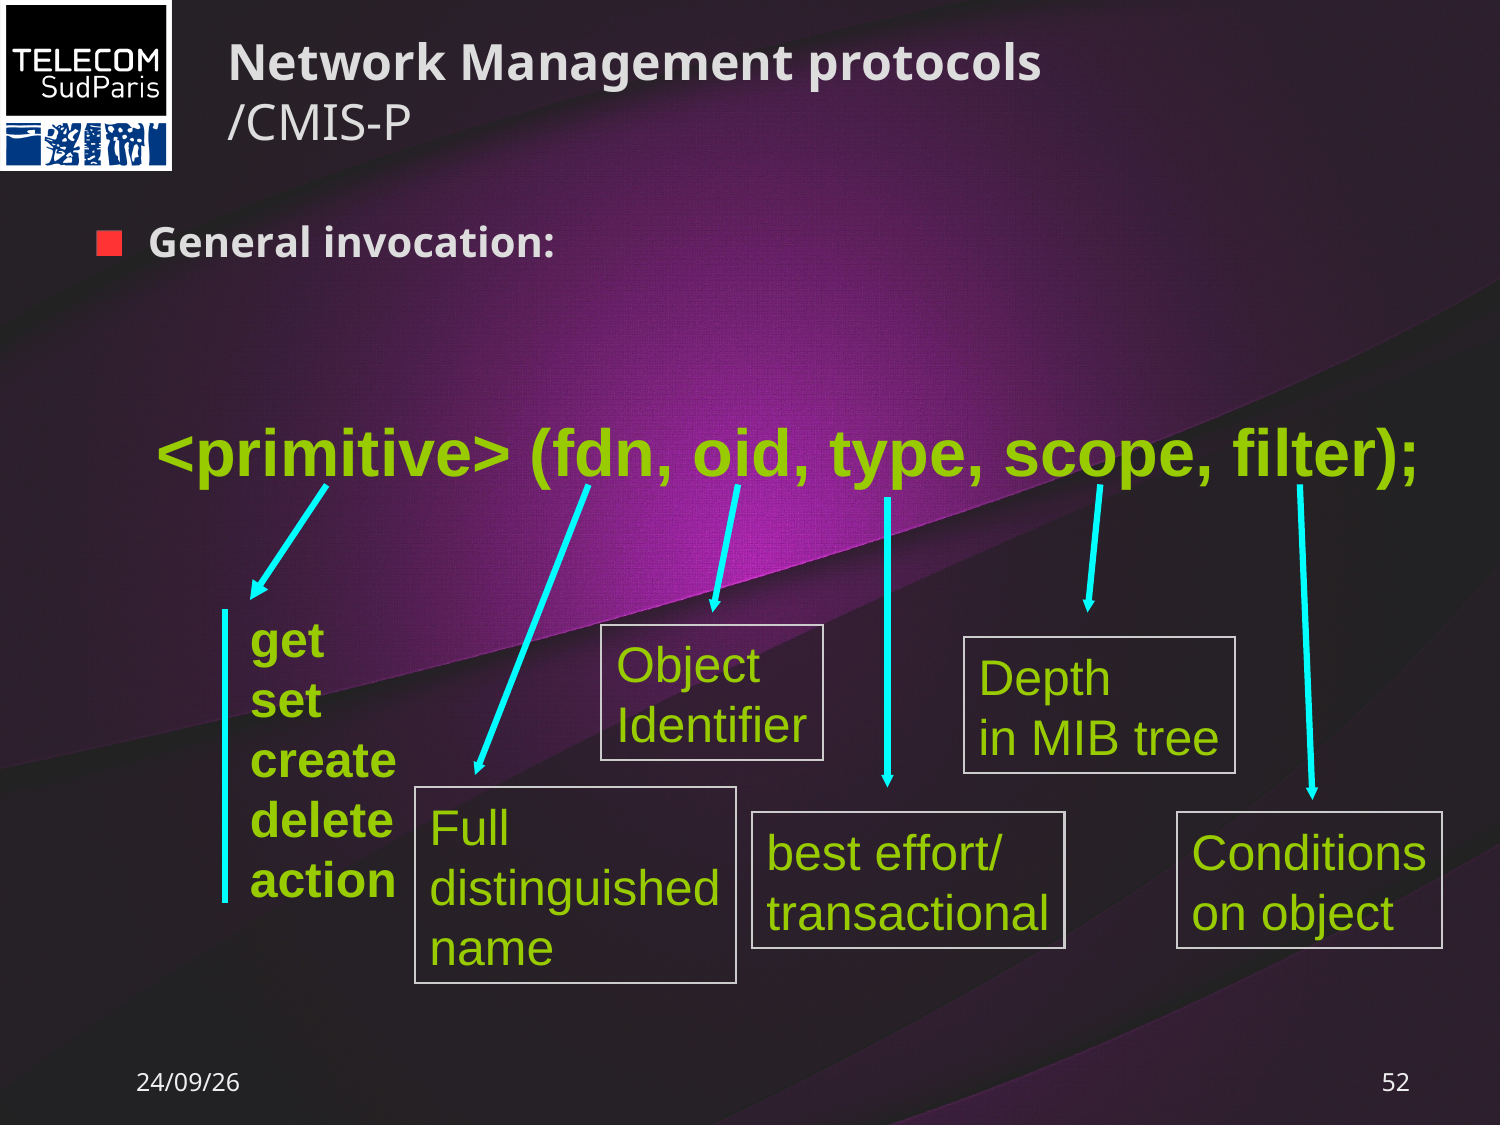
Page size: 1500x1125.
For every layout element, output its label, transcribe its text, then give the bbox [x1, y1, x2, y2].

text_box Depth in MIB tree [963, 637, 1236, 773]
text_box Object Identifier [601, 624, 823, 761]
text_box Full distinguished name [414, 787, 736, 983]
text_box Conditions on object [1176, 812, 1443, 948]
list General invocation: [76, 207, 1427, 977]
text_box get set create delete action [235, 599, 412, 916]
title Network Management protocols /CMIS-P [212, 30, 1406, 150]
picture [0, 0, 1500, 1125]
text_box best effort/ transactional [751, 812, 1065, 948]
text_box <primitive> (fdn, oid, type, scope, filter); [141, 402, 1439, 498]
